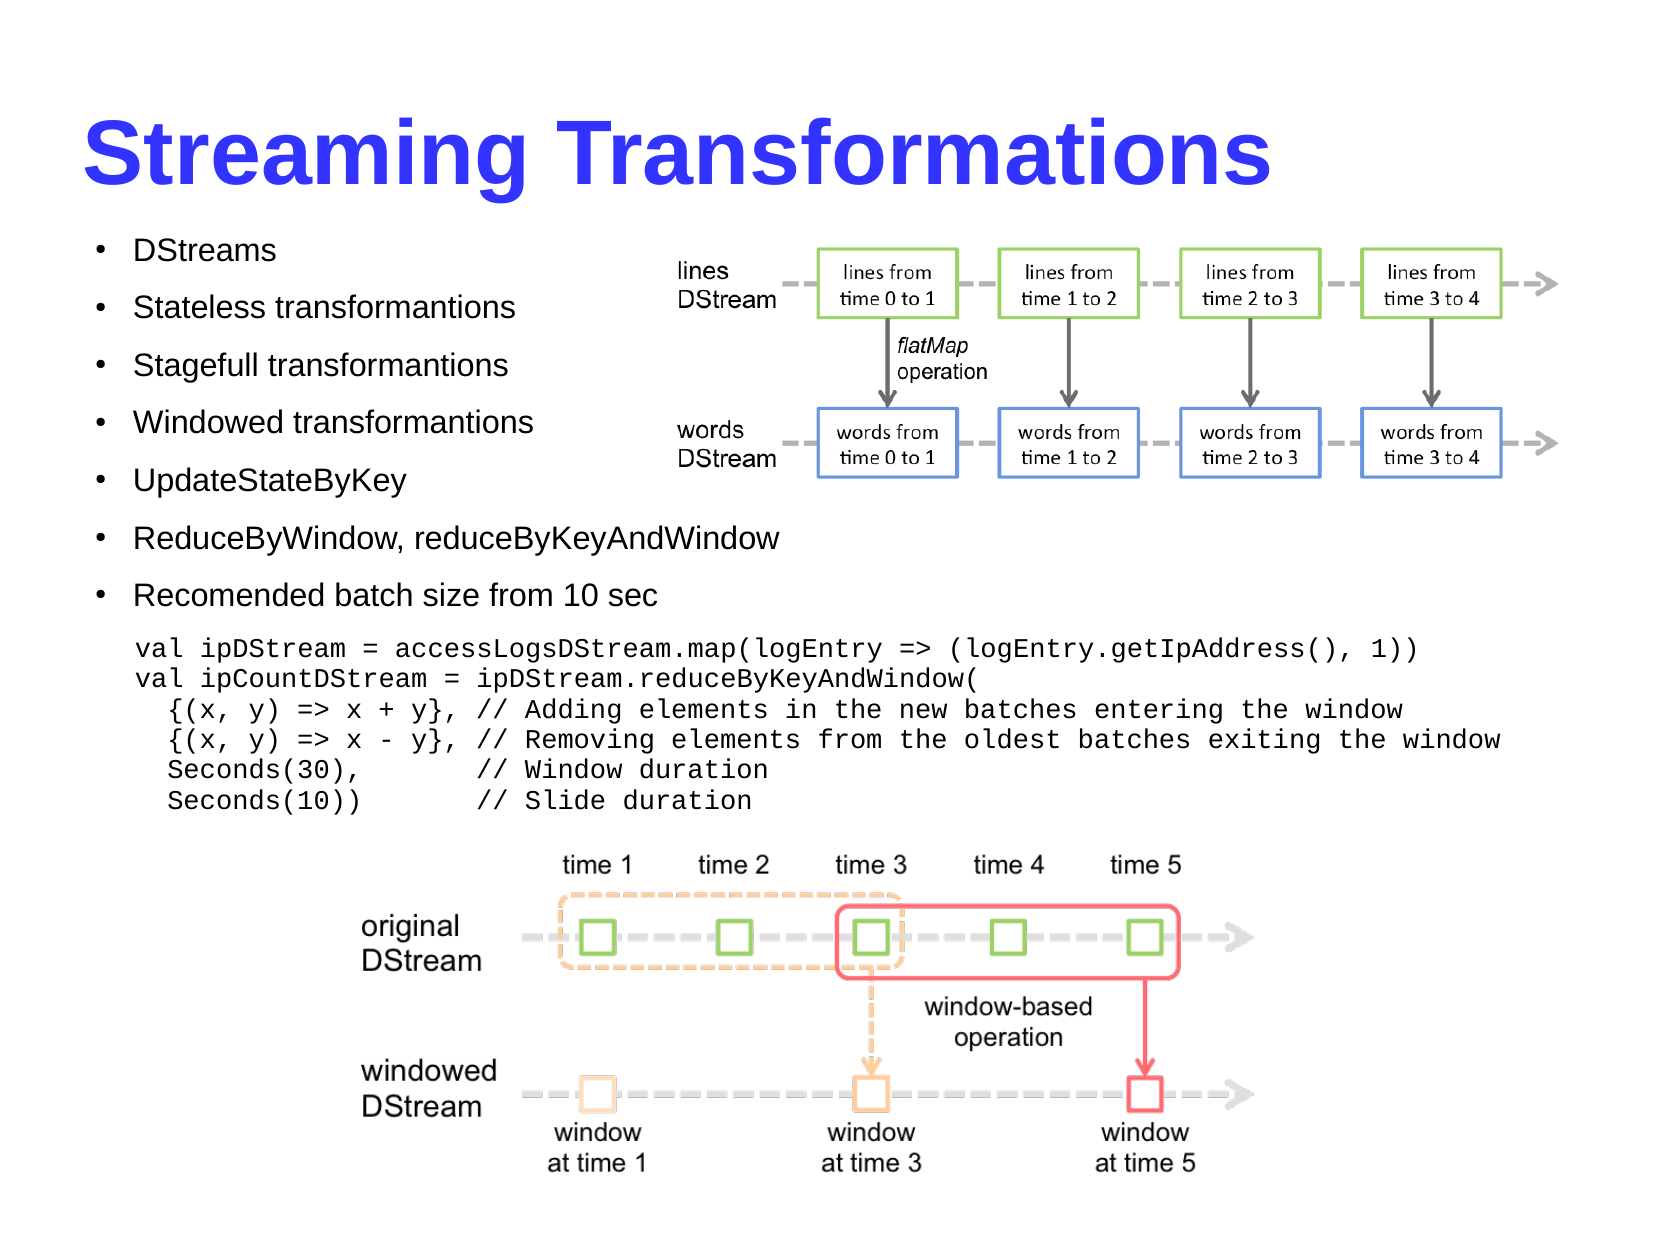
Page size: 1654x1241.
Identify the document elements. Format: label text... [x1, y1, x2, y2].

picture [285, 942, 1334, 1216]
list DStreams Stateless transformantions Stagefull transformantions Windowed transformantions UpdateStateByKey ReduceByWindow, reduceByKeyAndWindow Recomended batch size from 10 sec [82, 231, 1561, 616]
text_box val ipDStream = accessLogsDStream.map(logEntry => (logEntry.getIpAddress(), 1)) val ipCountDStream = ipDStream.reduceByKeyAndWindow( {(x, y) => x + y}, // Adding elements in the new batches entering the window {(x, y) => x - y}, // Removing elements from the oldest batches exiting the window Seconds(30), // Window duration Seconds(10)) // Slide duration [120, 627, 1591, 942]
picture [639, 194, 1591, 534]
title Streaming Transformations [82, 49, 1571, 231]
